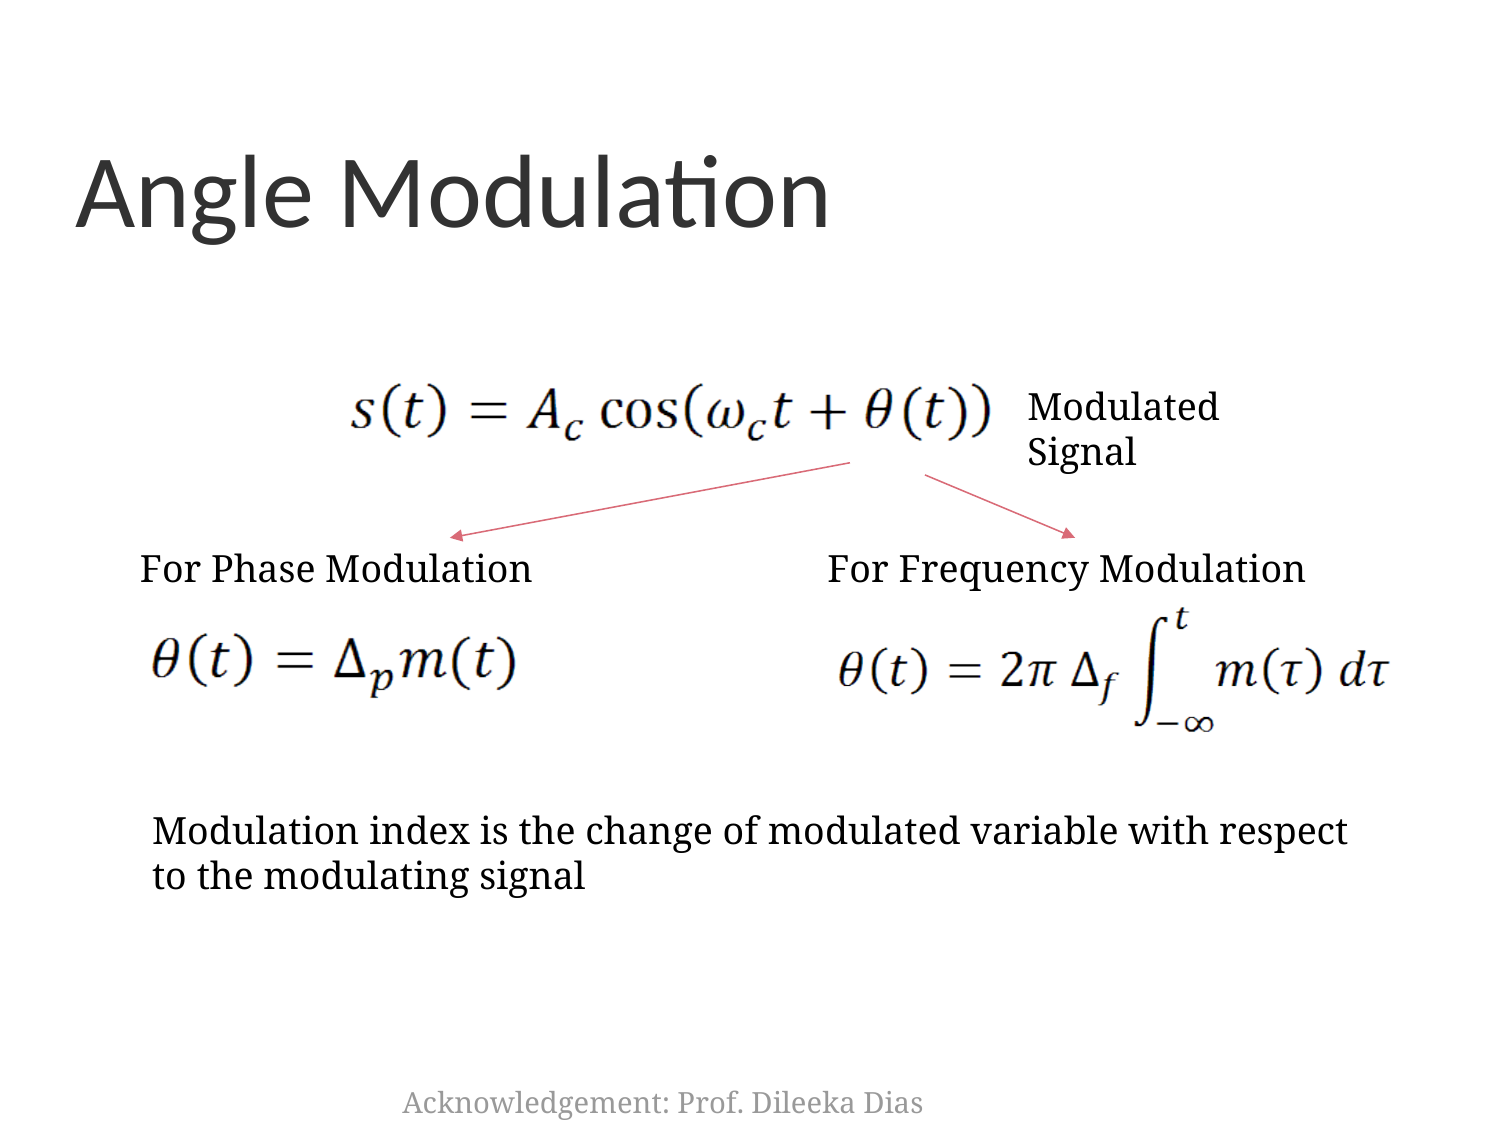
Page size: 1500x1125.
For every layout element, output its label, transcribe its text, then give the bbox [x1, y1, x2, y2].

picture [837, 599, 1393, 746]
picture [350, 374, 996, 454]
picture [150, 624, 521, 711]
title Angle Modulation [75, 115, 1426, 304]
